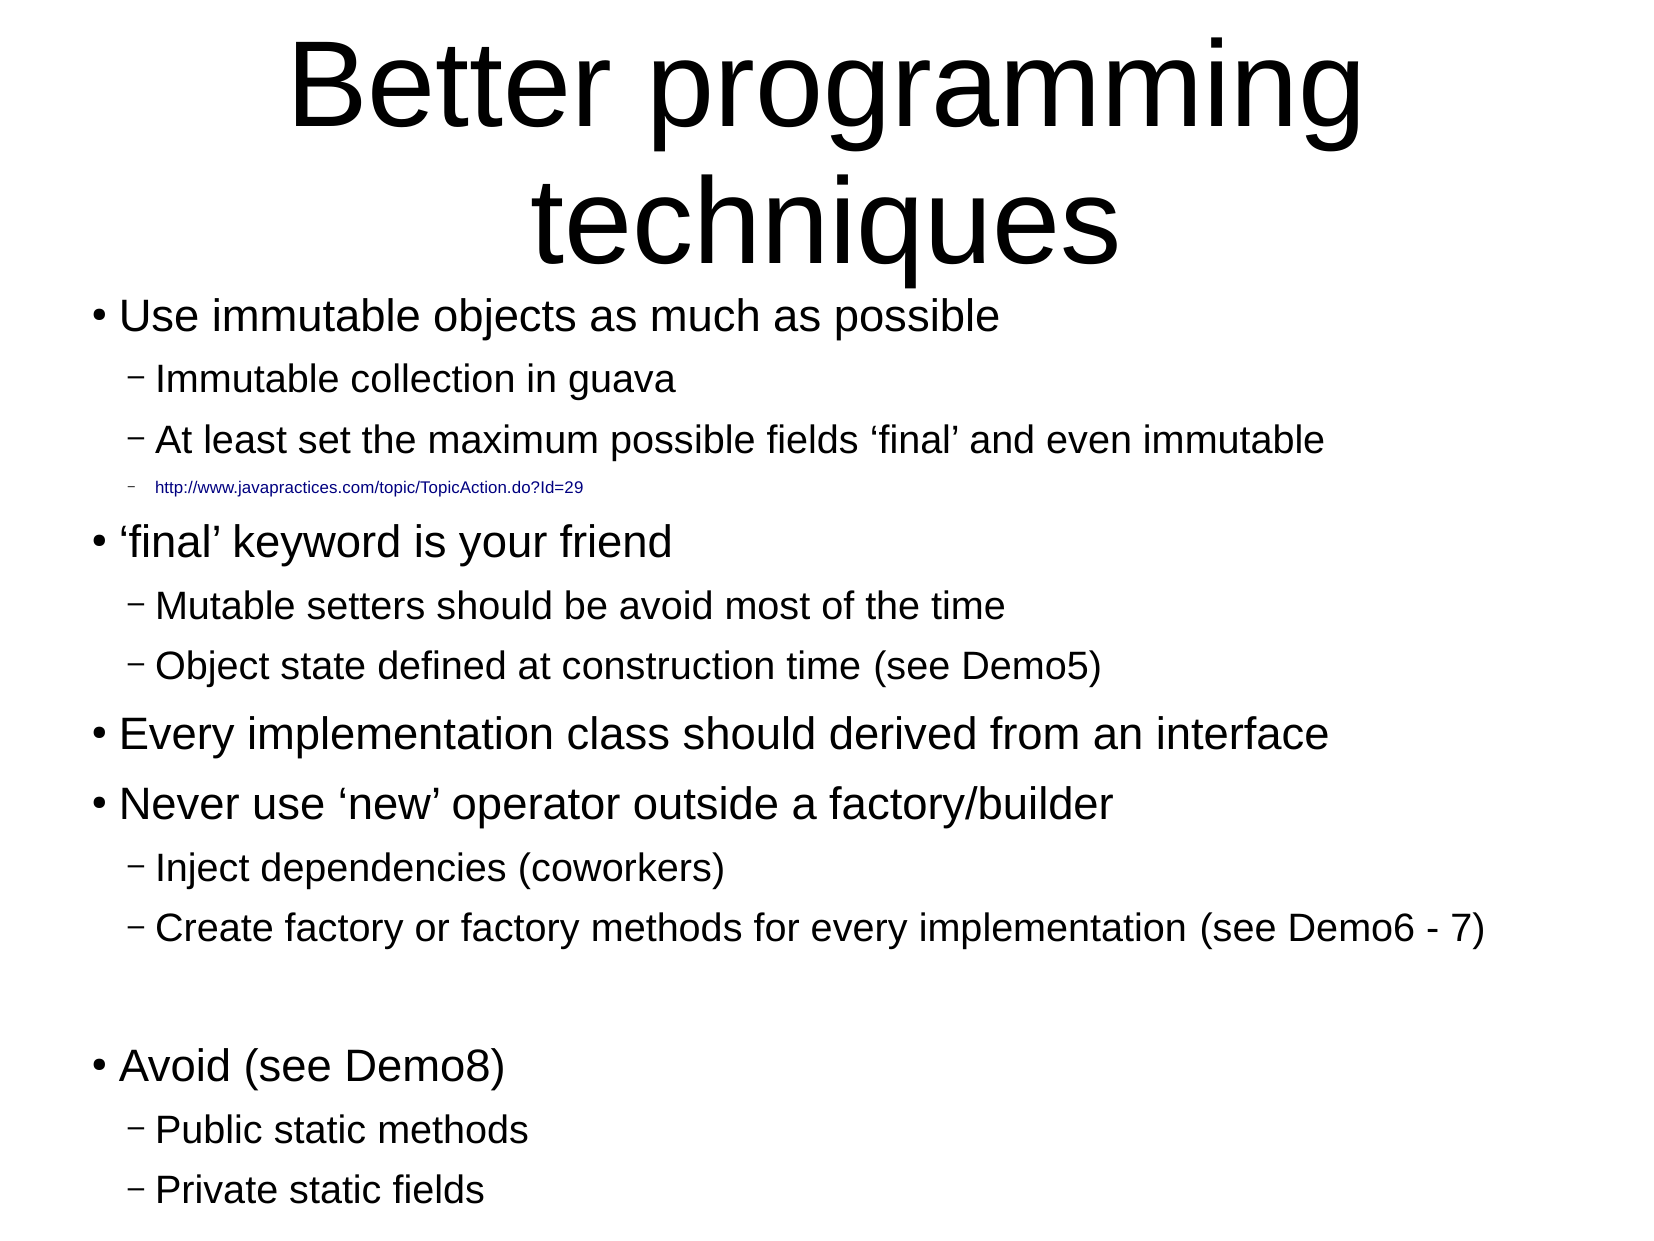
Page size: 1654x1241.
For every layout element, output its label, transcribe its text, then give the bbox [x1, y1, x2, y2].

list Use immutable objects as much as possible Immutable collection in guava At least set the maximum possible fields ‘final’ and even immutable http://www.javapractices.com/topic/TopicAction.do?Id=29 ‘final’ keyword is your friend Mutable setters should be avoid most of the time Object state defined at construction time (see Demo5) Every implementation class should derived from an interface Never use ‘new’ operator outside a factory/builder Inject dependencies (coworkers) Create factory or factory methods for every implementation (see Demo6 - 7) Avoid (see Demo8) Public static methods Private static fields [82, 290, 1571, 1229]
title Better programming techniques [82, 16, 1571, 290]
